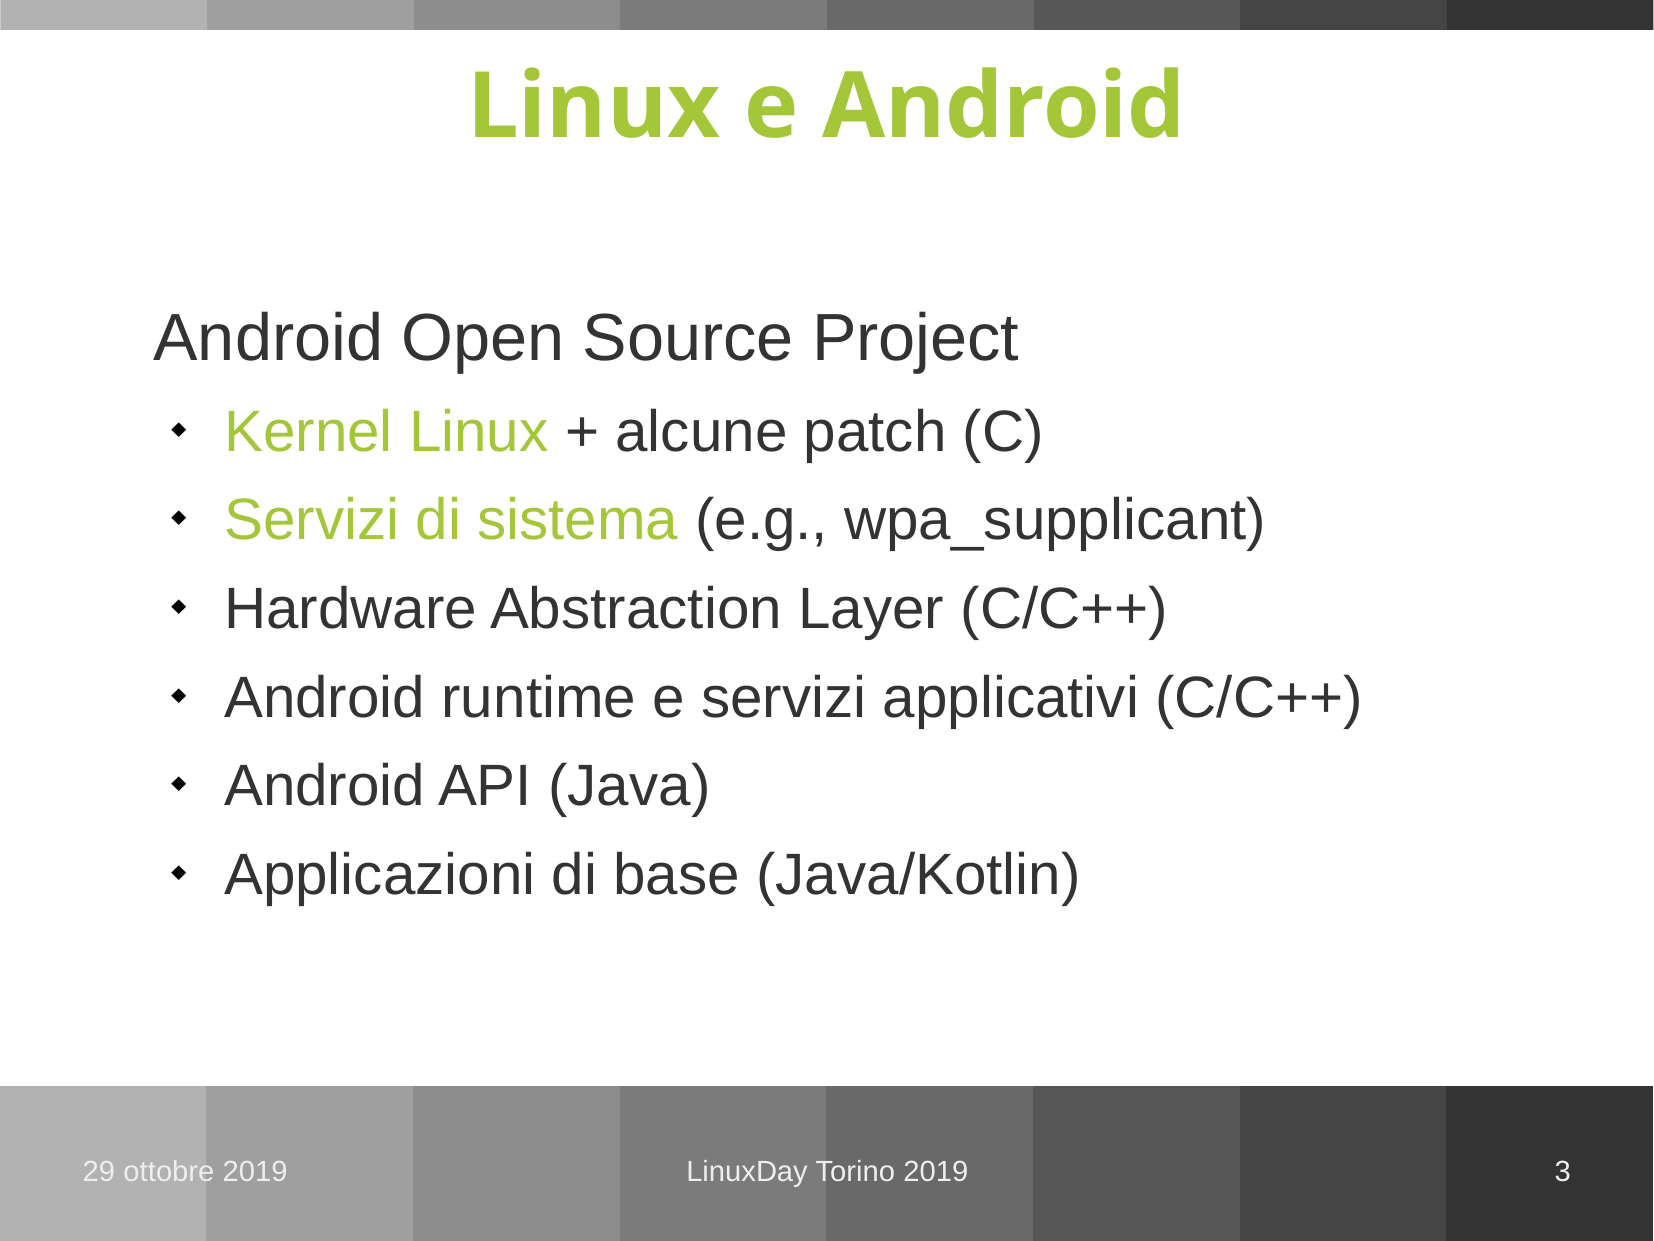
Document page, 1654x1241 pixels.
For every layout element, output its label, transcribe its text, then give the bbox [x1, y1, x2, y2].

title Linux e Android [82, 49, 1571, 155]
list Android Open Source Project Kernel Linux + alcune patch (C) Servizi di sistema (e.g., wpa_supplicant) Hardware Abstraction Layer (C/C++) Android runtime e servizi applicativi (C/C++) Android API (Java) Applicazioni di base (Java/Kotlin) [82, 300, 1571, 1010]
